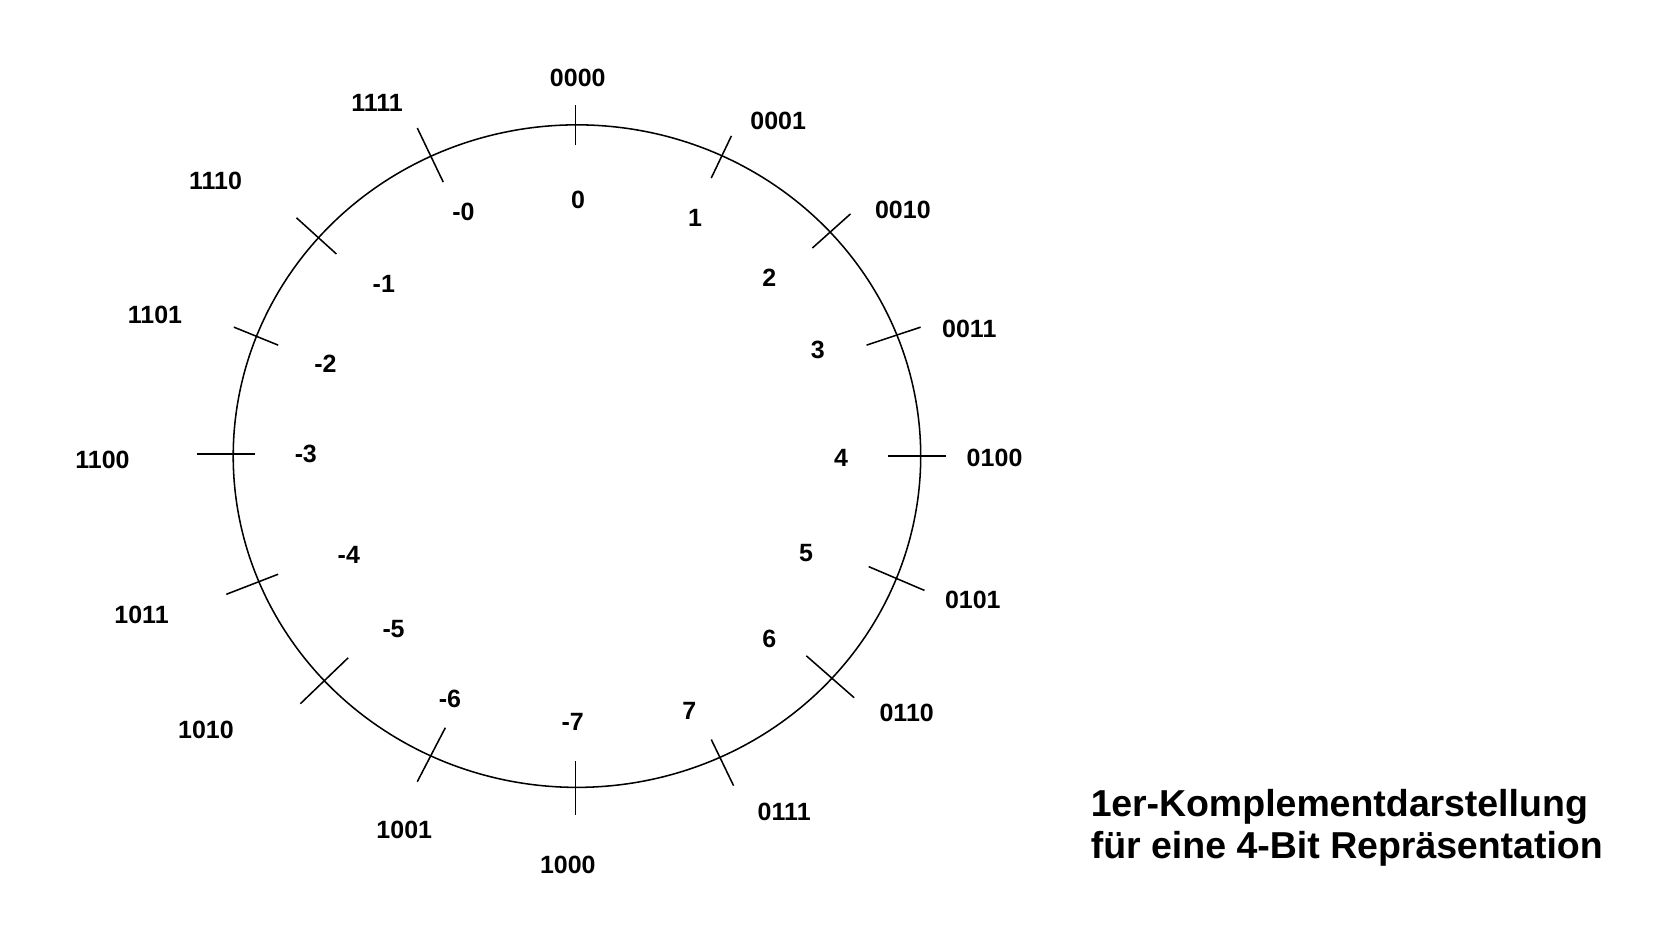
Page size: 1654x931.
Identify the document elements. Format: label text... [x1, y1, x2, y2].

text_box 1101 [113, 291, 198, 337]
text_box 3 [796, 326, 840, 372]
text_box 1er-Komplementdarstellung für eine 4-Bit Repräsentation [1075, 775, 1619, 875]
text_box -2 [299, 339, 352, 386]
text_box -6 [424, 674, 477, 721]
text_box 7 [667, 686, 712, 732]
text_box 0111 [742, 787, 826, 834]
text_box 0011 [927, 305, 1012, 351]
text_box -5 [367, 604, 420, 651]
text_box 0100 [951, 433, 1038, 479]
text_box 0000 [535, 53, 621, 100]
text_box -7 [546, 698, 599, 744]
text_box 0110 [864, 688, 949, 735]
text_box 2 [747, 254, 792, 300]
text_box 1111 [336, 79, 418, 125]
text_box 1100 [60, 435, 145, 481]
text_box -4 [322, 530, 375, 577]
text_box 1001 [361, 805, 448, 851]
text_box 0001 [735, 96, 822, 143]
text_box 1 [673, 194, 718, 240]
text_box 1010 [163, 706, 250, 752]
text_box -3 [279, 429, 332, 475]
text_box 5 [784, 529, 829, 575]
text_box 1000 [525, 840, 611, 886]
text_box 1011 [99, 591, 184, 637]
text_box -0 [437, 188, 490, 234]
text_box 6 [747, 614, 792, 661]
text_box -1 [357, 260, 410, 306]
text_box 4 [819, 433, 864, 479]
text_box 0 [556, 176, 601, 222]
text_box 0010 [860, 186, 946, 232]
text_box 0101 [930, 575, 1016, 622]
text_box 1110 [174, 157, 258, 203]
